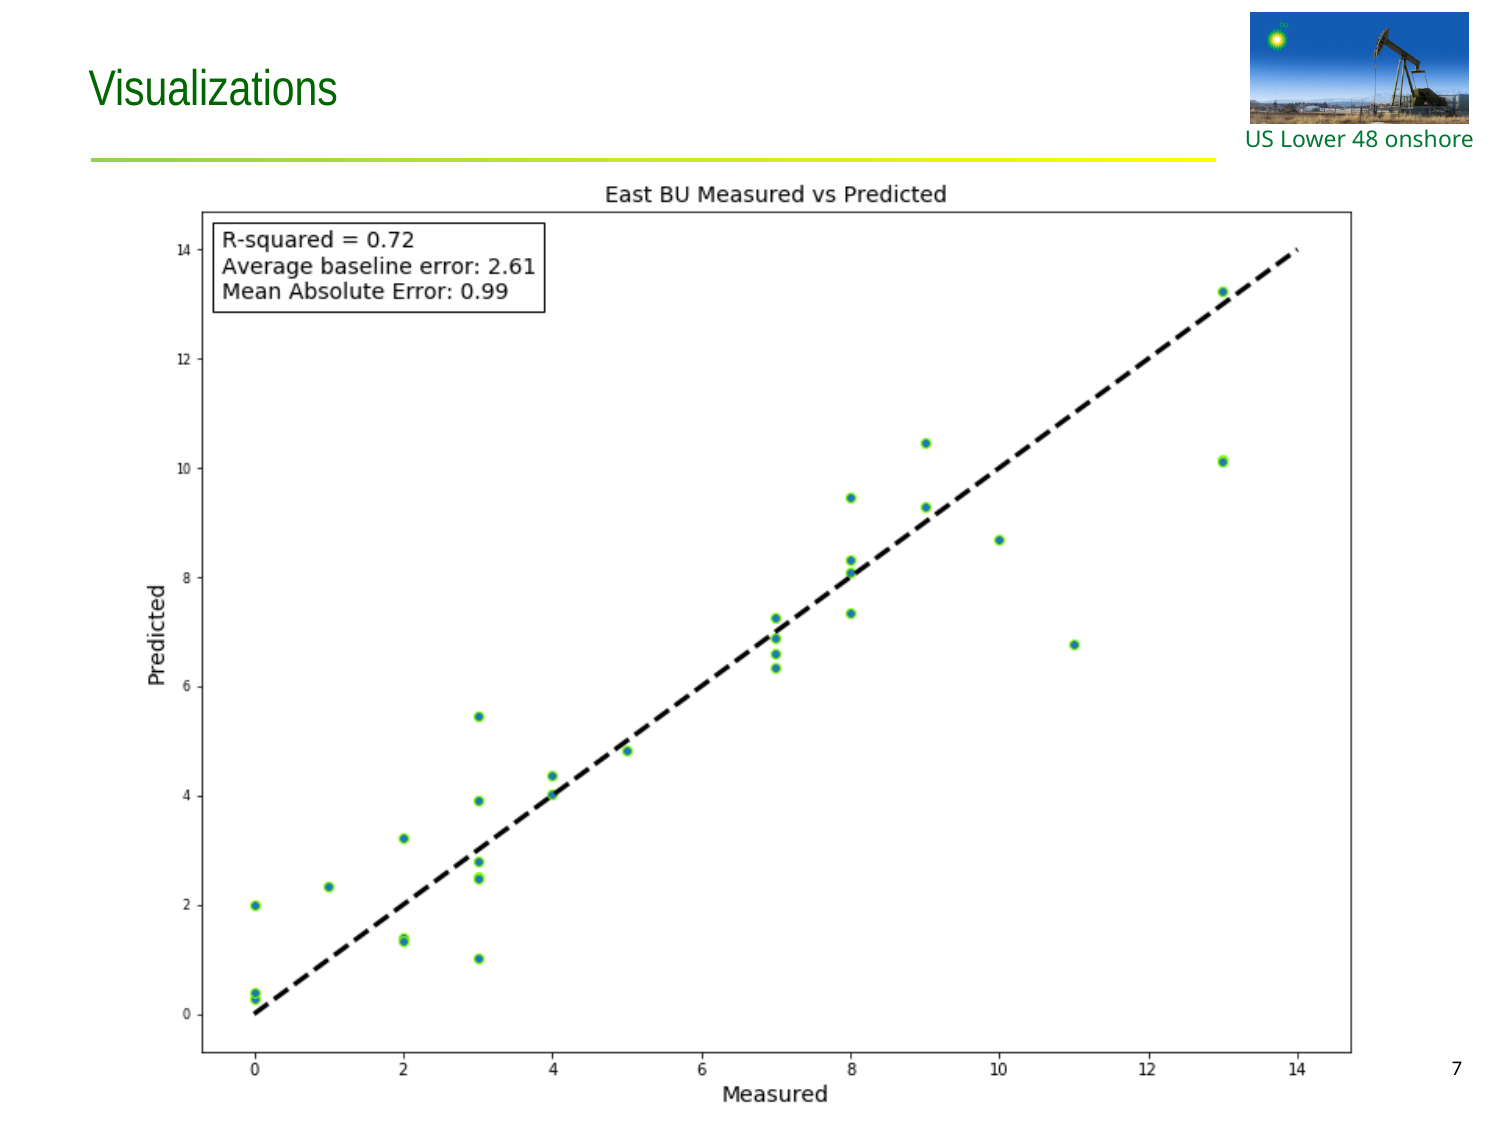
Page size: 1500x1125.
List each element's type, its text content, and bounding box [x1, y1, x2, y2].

picture [1275, 12, 1469, 124]
title Visualizations [0, 12, 1275, 166]
slide_number <number> [1420, 1046, 1478, 1125]
picture [130, 168, 1371, 1124]
